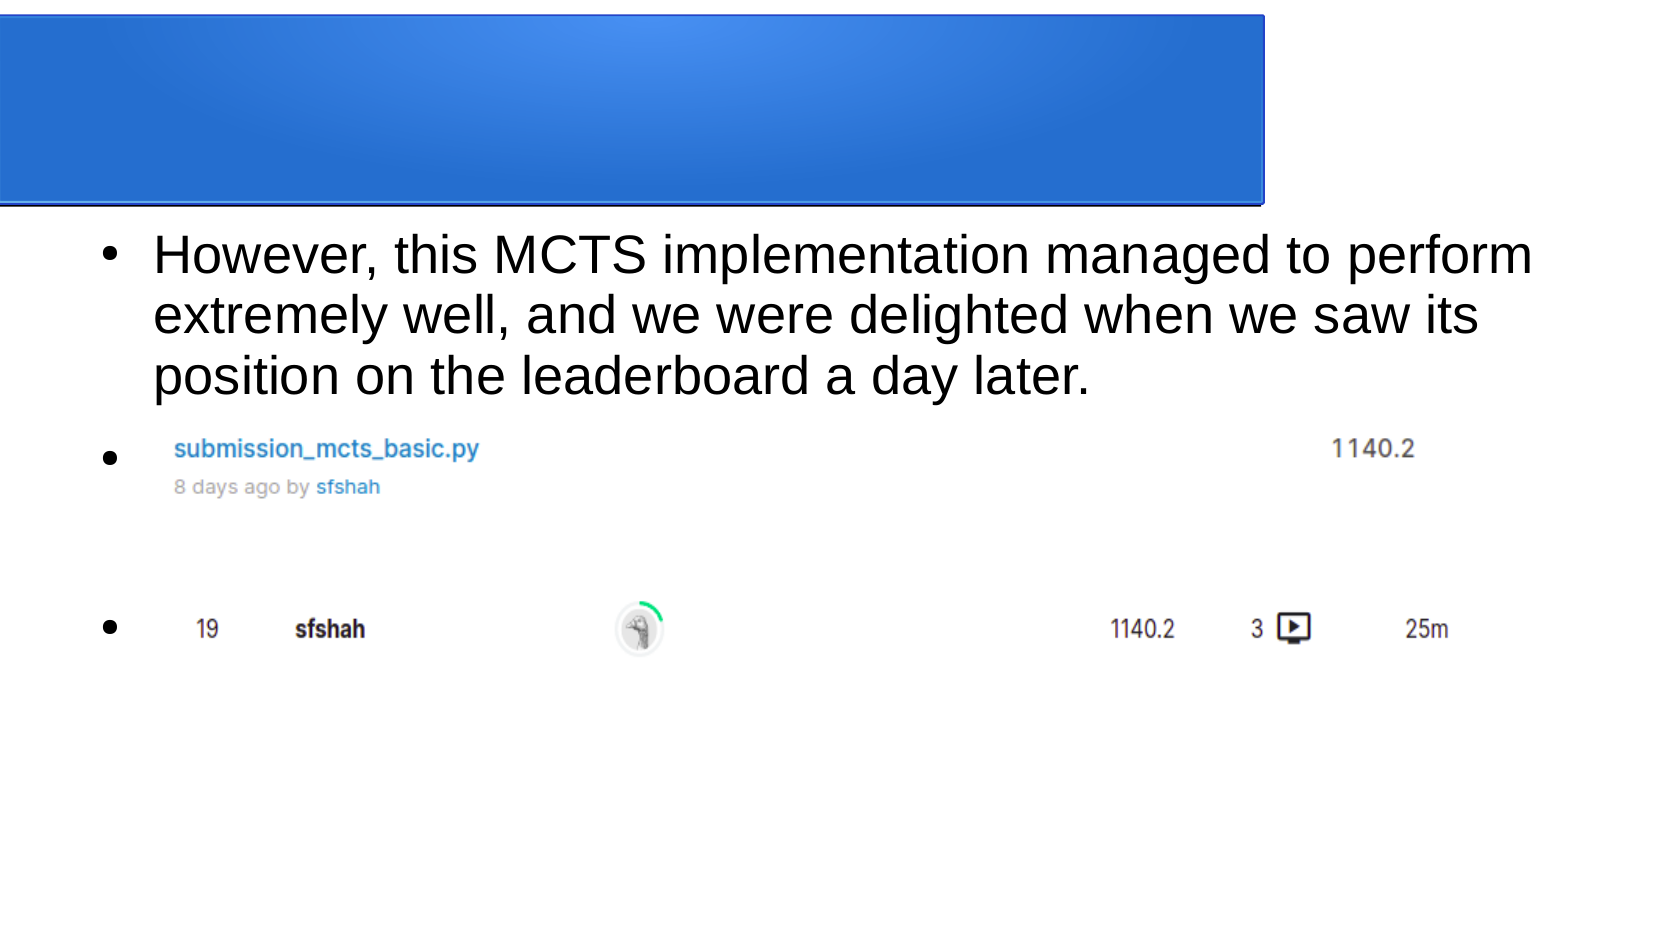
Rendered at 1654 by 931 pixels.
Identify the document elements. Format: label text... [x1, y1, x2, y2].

list However, this MCTS implementation managed to perform extremely well, and we were delighted when we saw its position on the leaderboard a day later. [82, 224, 1571, 764]
picture [166, 426, 1490, 506]
picture [153, 592, 1477, 662]
